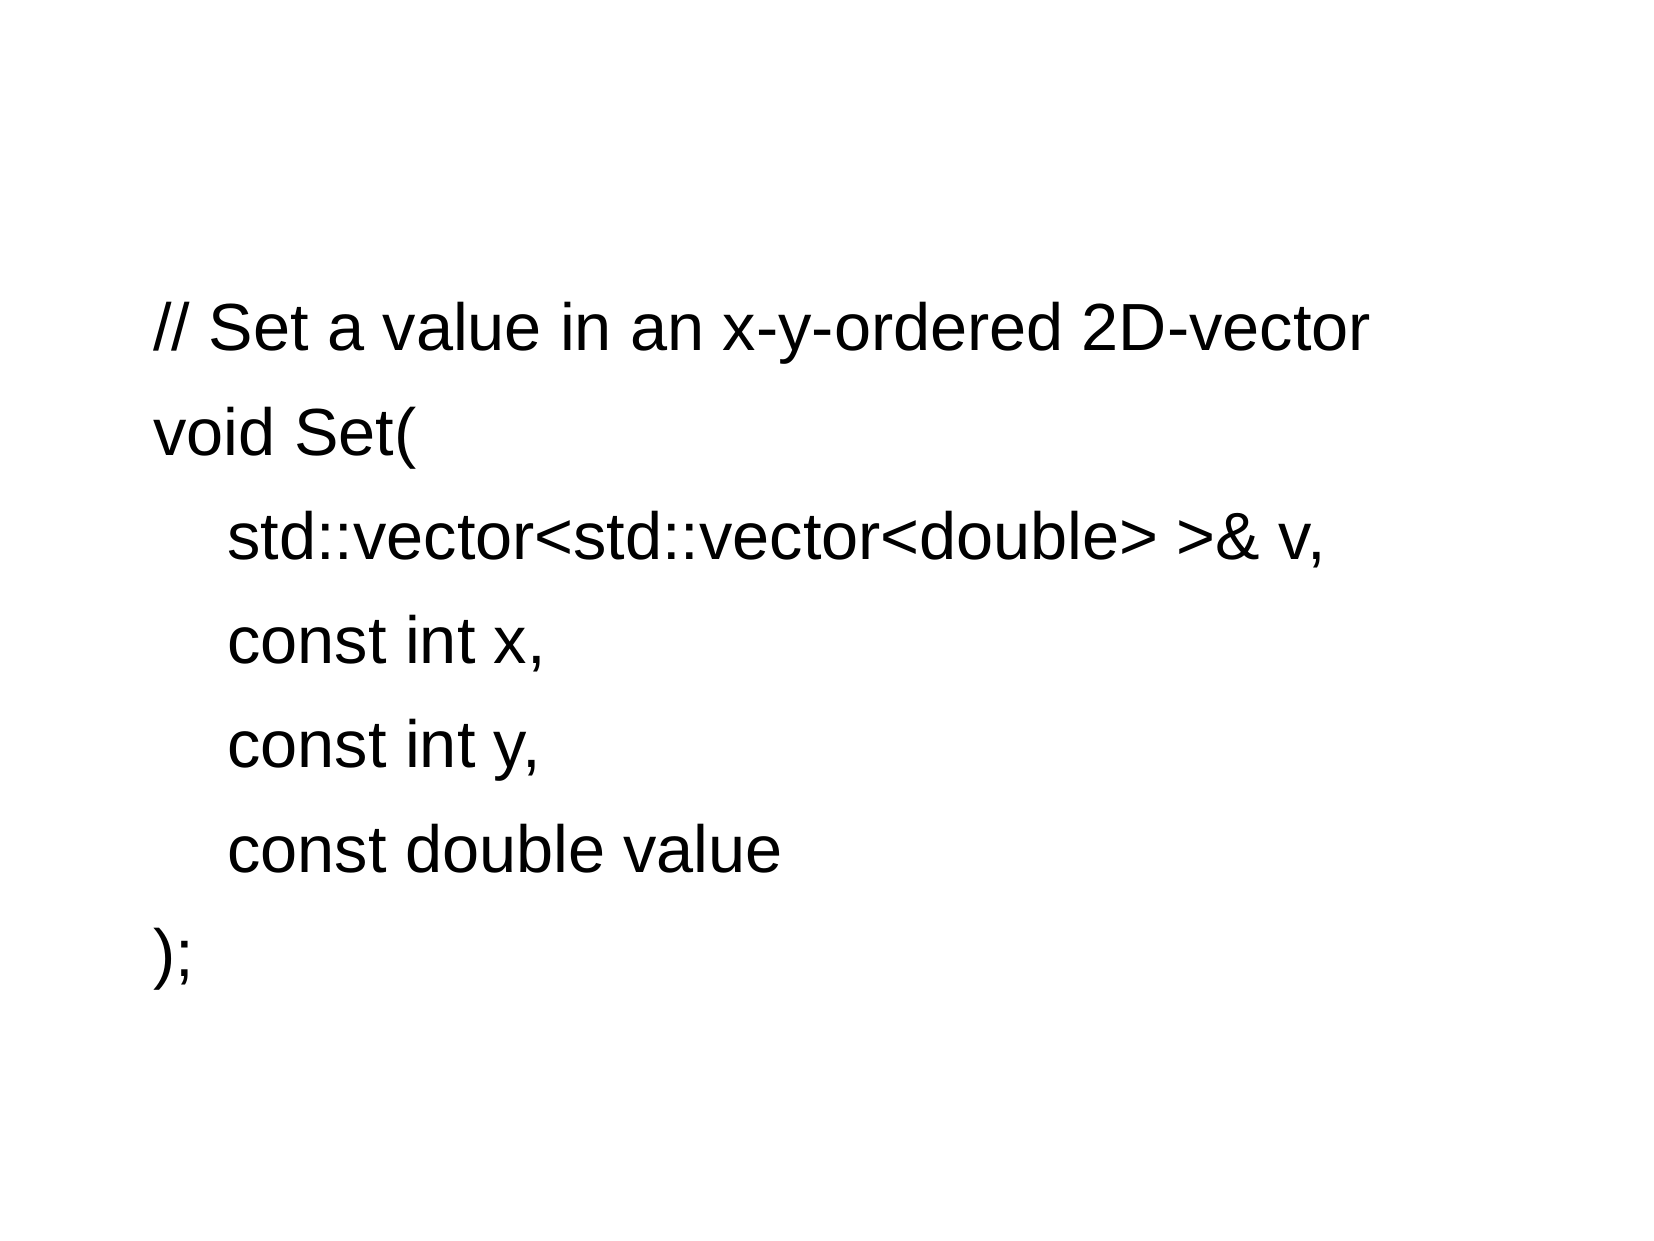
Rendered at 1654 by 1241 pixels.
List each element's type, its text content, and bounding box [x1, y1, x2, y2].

list // Set a value in an x-y-ordered 2D-vector void Set( std::vector<std::vector<double> >& v, const int x, const int y, const double value ); [82, 290, 1571, 1010]
